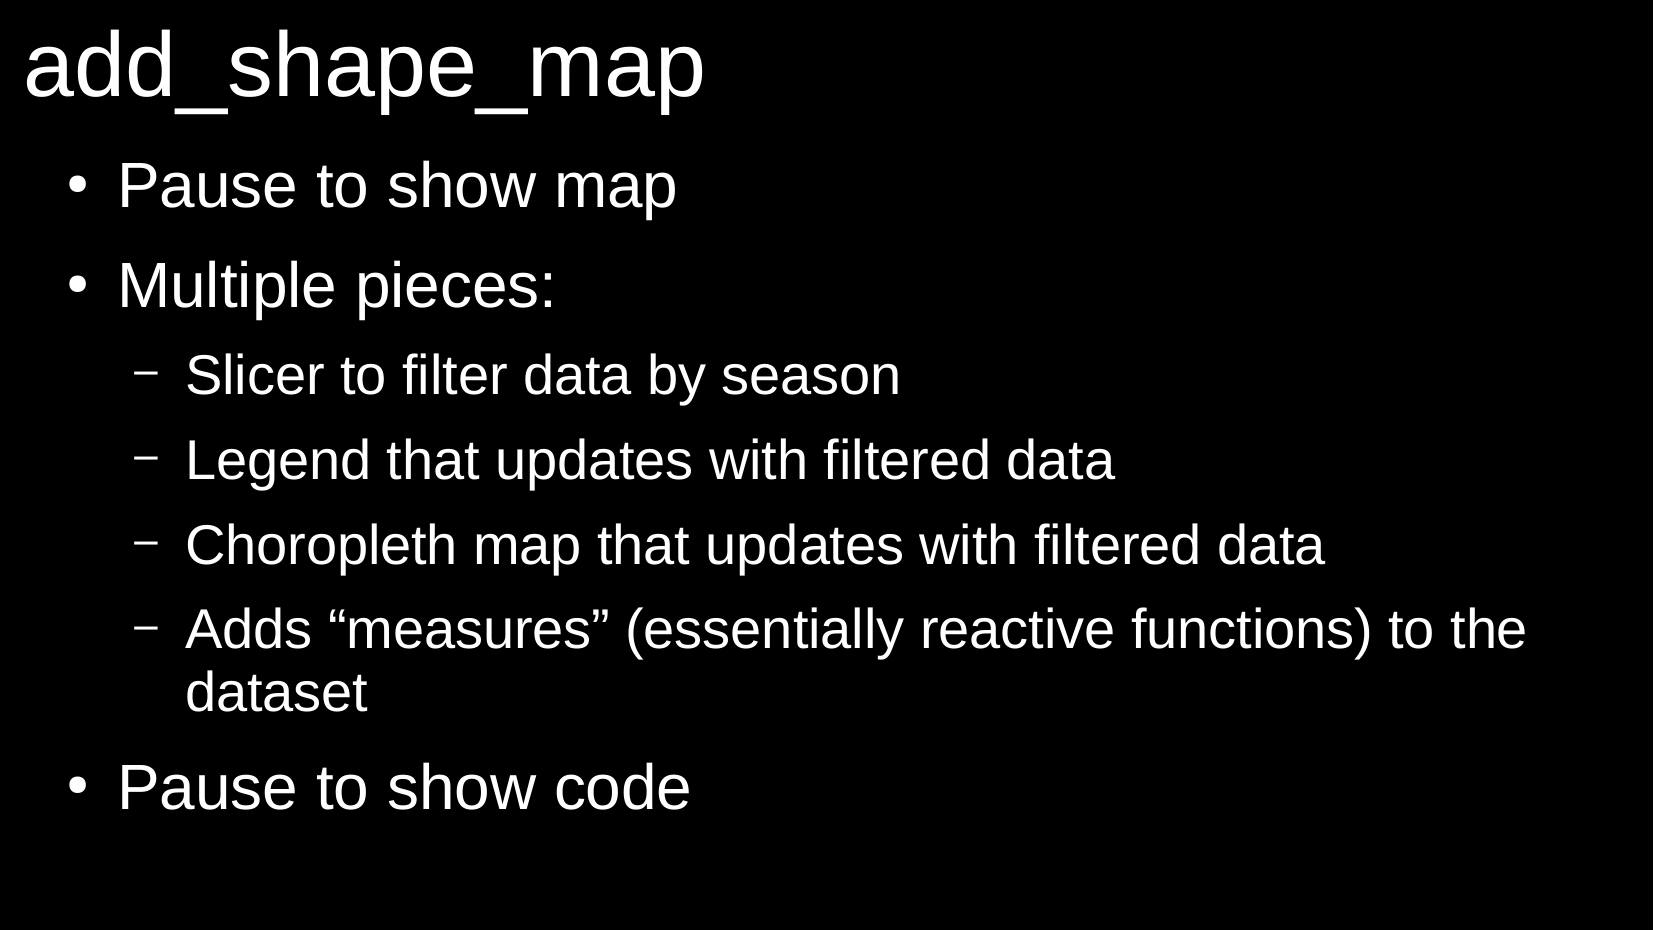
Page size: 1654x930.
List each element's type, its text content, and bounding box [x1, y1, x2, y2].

list Pause to show map Multiple pieces: Slicer to filter data by season Legend that updates with filtered data Choropleth map that updates with filtered data Adds “measures” (essentially reactive functions) to the dataset Pause to show code [49, 149, 1575, 825]
title add_shape_map [23, 11, 1588, 119]
